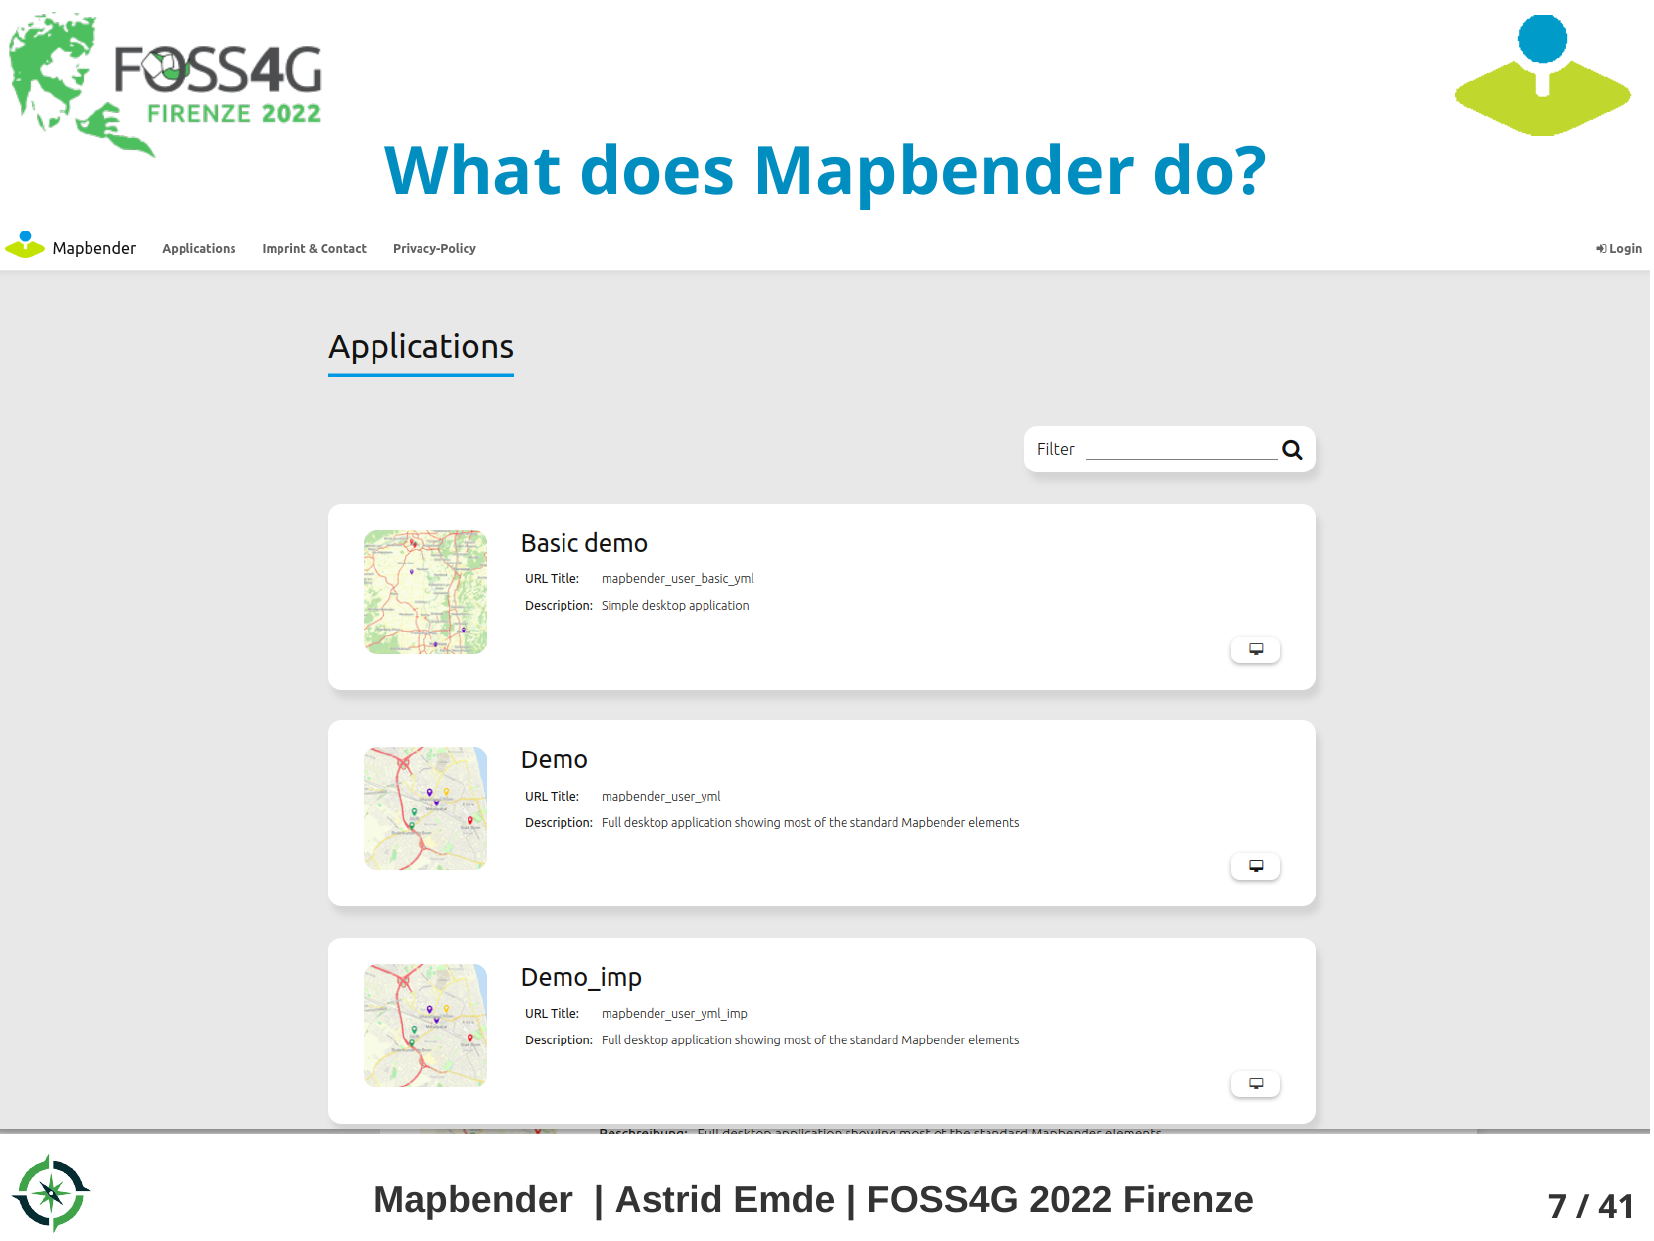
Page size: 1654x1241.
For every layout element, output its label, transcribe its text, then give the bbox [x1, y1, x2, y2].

picture [10, 1152, 92, 1234]
picture [0, 12, 376, 158]
picture [0, 231, 1650, 1134]
title What does Mapbender do? [82, 94, 1571, 231]
picture [1455, 15, 1633, 136]
